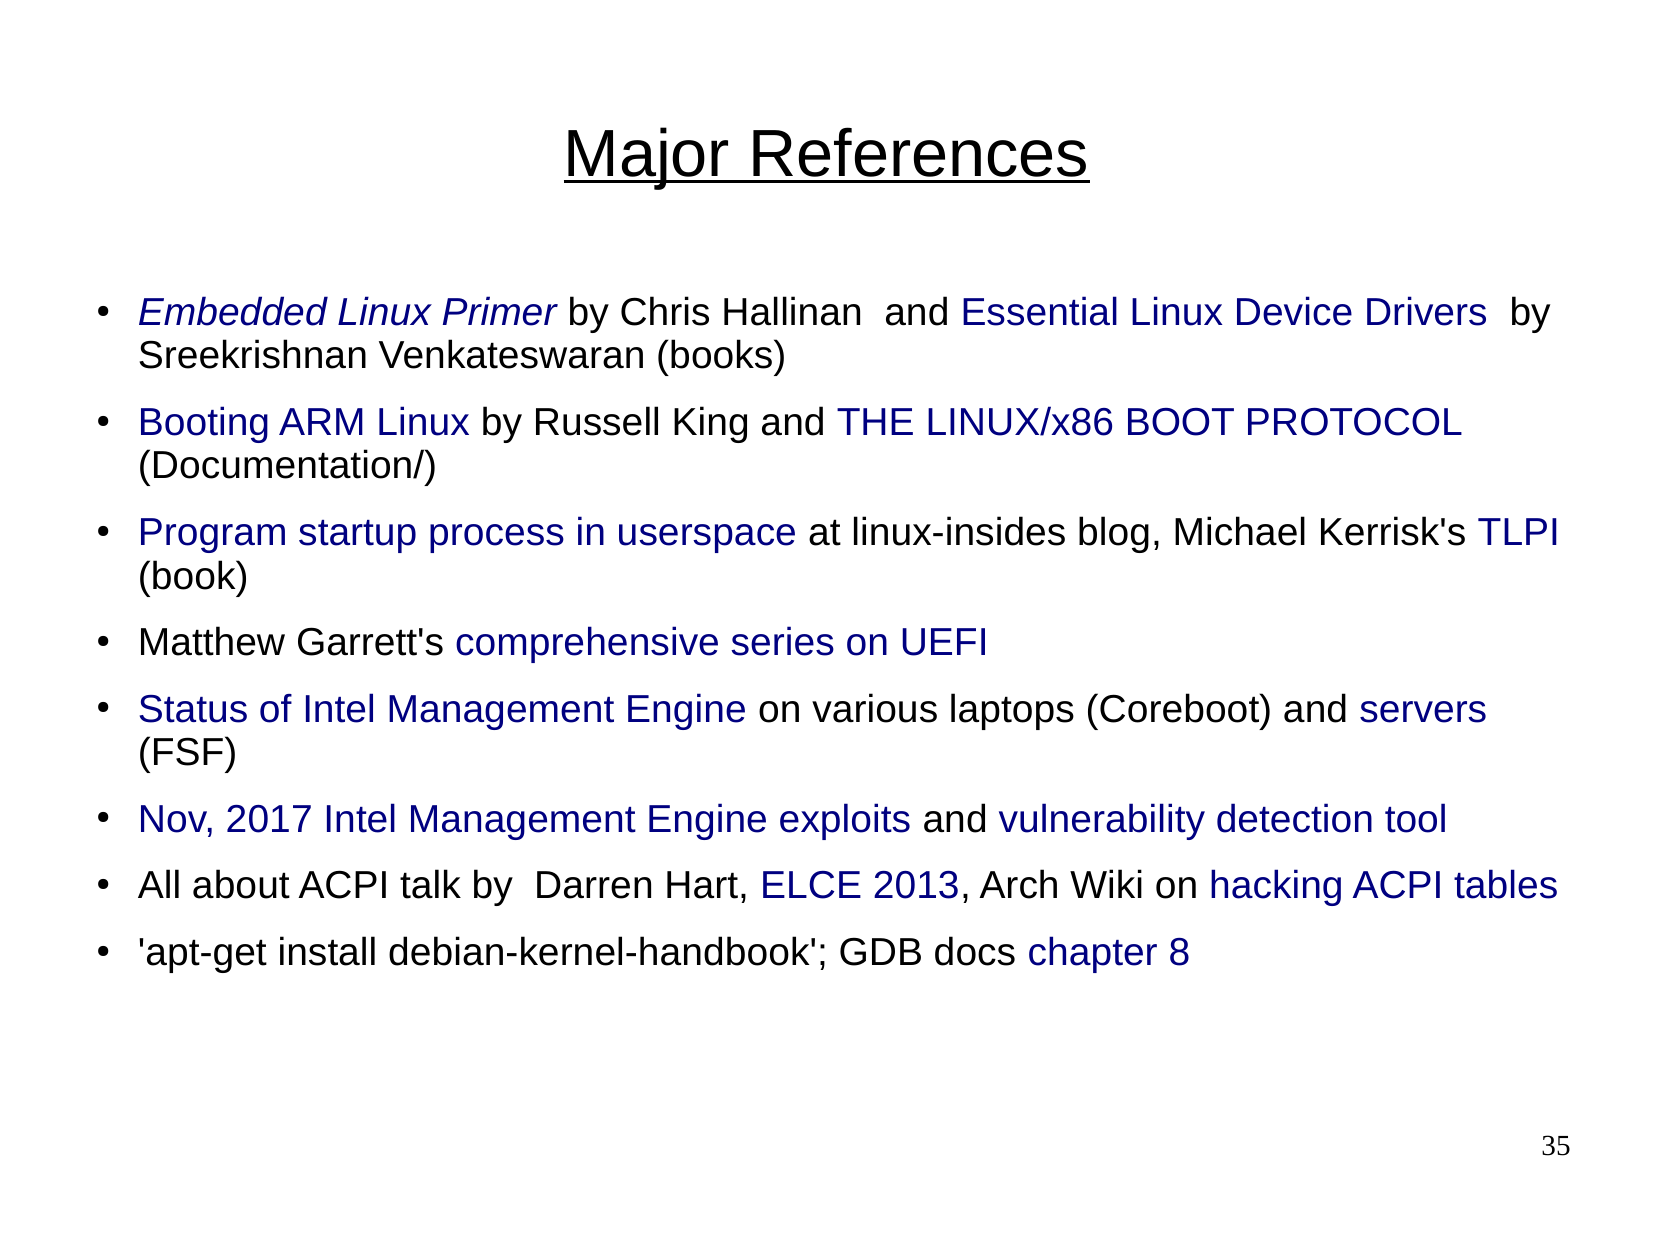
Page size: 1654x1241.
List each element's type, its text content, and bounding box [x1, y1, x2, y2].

title Major References [82, 49, 1571, 257]
list Embedded Linux Primer by Chris Hallinan and Essential Linux Device Drivers by Sreekrishnan Venkateswaran (books) Booting ARM Linux by Russell King and THE LINUX/x86 BOOT PROTOCOL (Documentation/) Program startup process in userspace at linux-insides blog, Michael Kerrisk's TLPI (book) Matthew Garrett's comprehensive series on UEFI Status of Intel Management Engine on various laptops (Coreboot) and servers (FSF) Nov, 2017 Intel Management Engine exploits and vulnerability detection tool All about ACPI talk by Darren Hart, ELCE 2013, Arch Wiki on hacking ACPI tables 'apt-get install debian-kernel-handbook'; GDB docs chapter 8 [82, 290, 1571, 1010]
